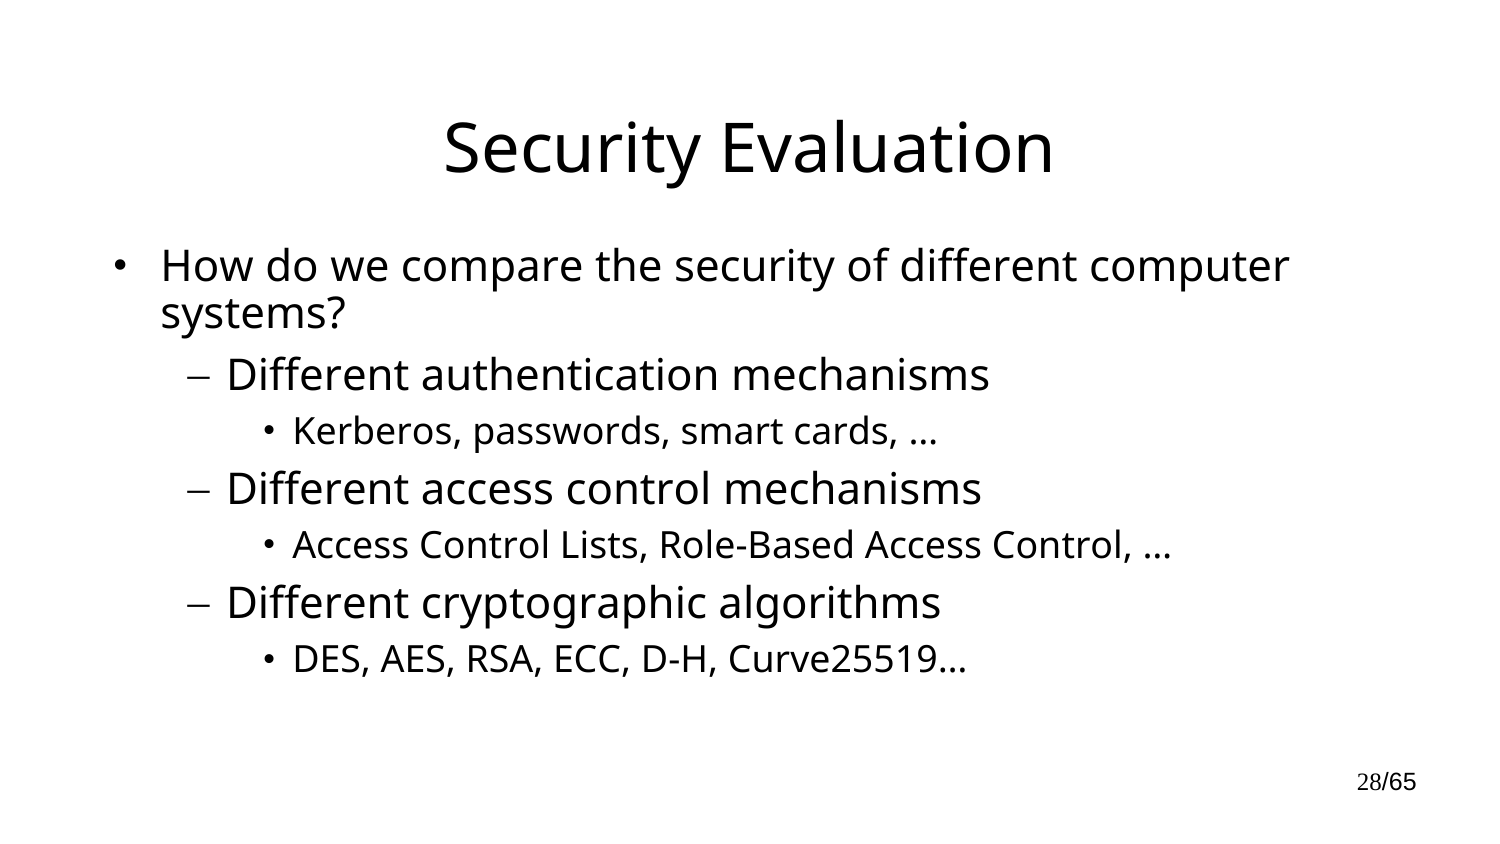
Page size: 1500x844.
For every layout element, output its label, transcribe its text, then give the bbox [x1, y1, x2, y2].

title Security Evaluation [112, 74, 1388, 216]
list How do we compare the security of different computer systems? Different authentication mechanisms Kerberos, passwords, smart cards, … Different access control mechanisms Access Control Lists, Role-Based Access Control, … Different cryptographic algorithms DES, AES, RSA, ECC, D-H, Curve25519… [112, 243, 1388, 751]
